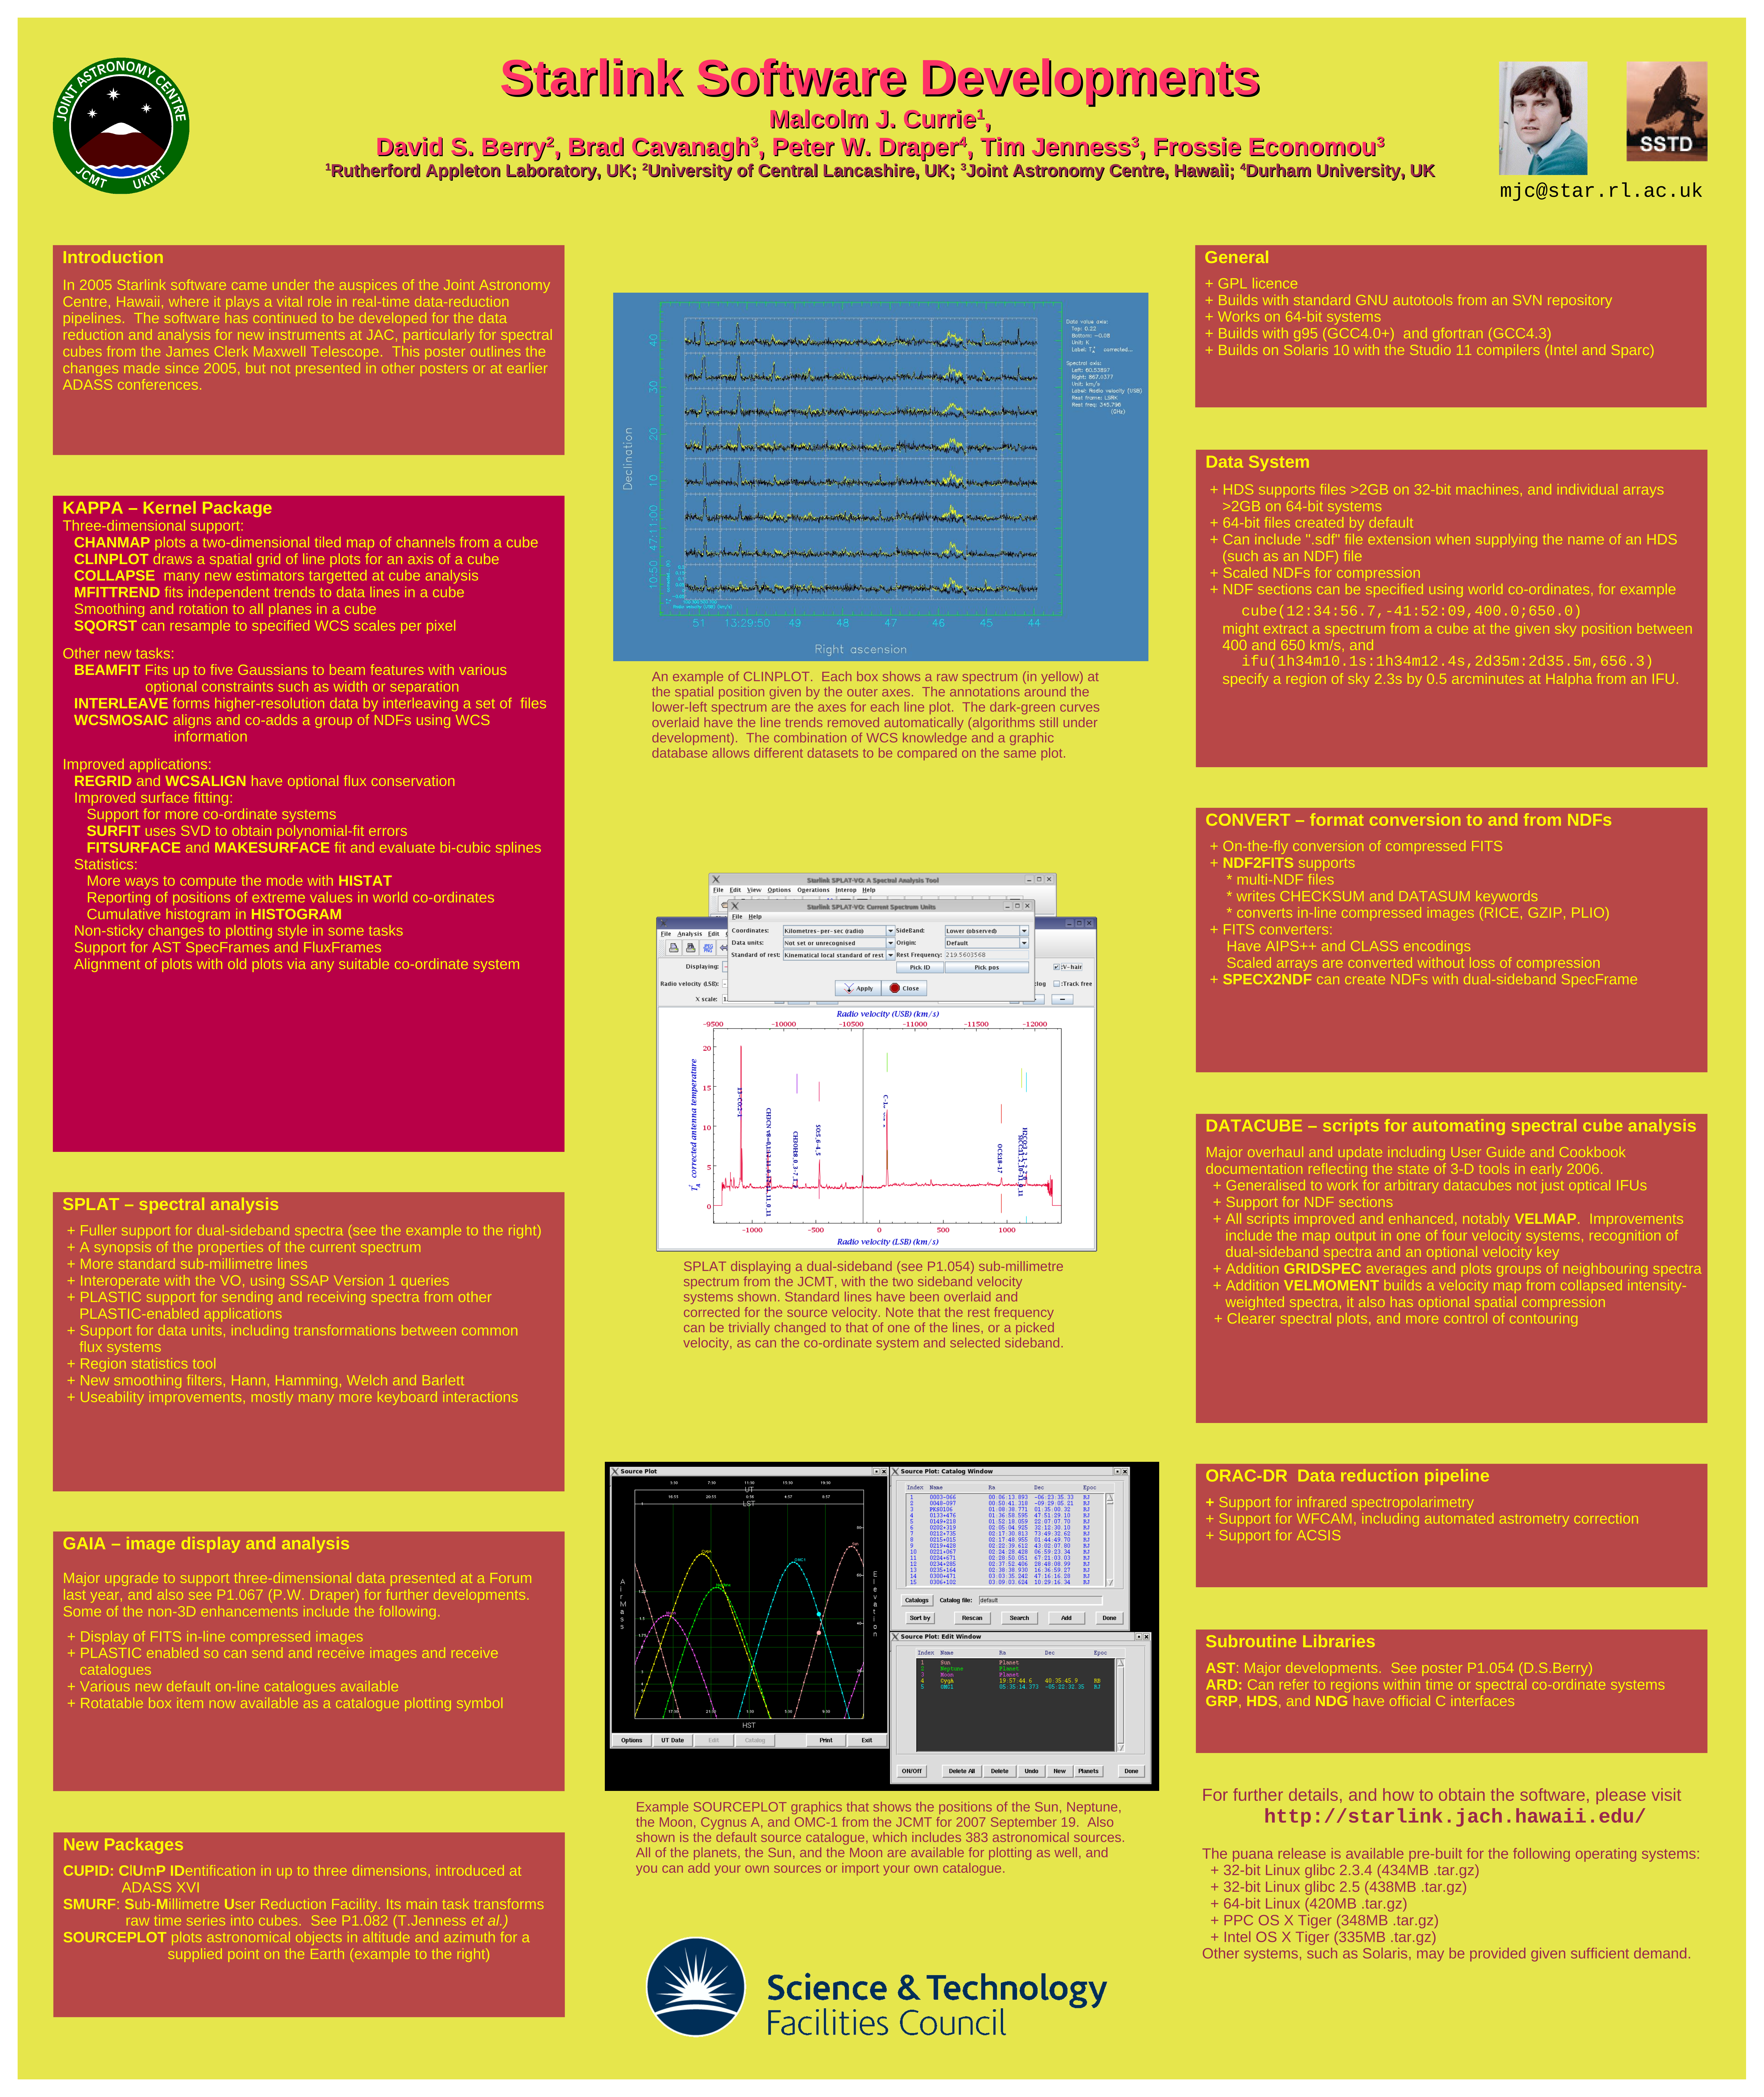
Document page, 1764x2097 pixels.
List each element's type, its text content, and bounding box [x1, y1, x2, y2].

text_box CONVERT – format conversion to and from NDFs + On-the-fly conversion of compressed FITS + NDF2FITS supports * multi-NDF files * writes CHECKSUM and DATASUM keywords * converts in-line compressed images (RICE, GZIP, PLIO) + FITS converters: Have AIPS++ and CLASS encodings Scaled arrays are converted without loss of compression + SPECX2NDF can create NDFs with dual-sideband SpecFrame [1196, 808, 1708, 1072]
text_box [53, 1152, 512, 1192]
picture [53, 57, 190, 194]
picture [1499, 62, 1587, 175]
text_box An example of CLINPLOT. Each box shows a raw spectrum (in yellow) at the spatial position given by the outer axes. The annotations around the lower-left spectrum are the axes for each line plot. The dark-green curves overlaid have the line trends removed automatically (algorithms still under development). The combination of WCS knowledge and a graphic database allows different datasets to be compared on the same plot. [647, 667, 1111, 793]
text_box [582, 785, 997, 865]
text_box [441, 688, 450, 709]
text_box Data System + HDS supports files >2GB on 32-bit machines, and individual arrays >2GB on 64-bit systems + 64-bit files created by default + Can include ".sdf" file extension when supplying the name of an HDS (such as an NDF) file + Scaled NDFs for compression + NDF sections can be specified using world co-ordinates, for example cube(12:34:56.7,-41:52:09,400.0;650.0) might extract a spectrum from a cube at the given sky position between 400 and 650 km/s, and ifu(1h34m10.1s:1h34m12.4s,2d35m:2d35.5m,656.3) specify a region of sky 2.3s by 0.5 arcminutes at Halpha from an IFU. [1196, 449, 1708, 767]
picture [605, 1462, 1159, 1791]
text_box [1218, 1424, 1677, 1464]
text_box mjc@star.rl.ac.uk [1495, 178, 1711, 205]
text_box KAPPA – Kernel Package Three-dimensional support: CHANMAP plots a two-dimensional tiled map of channels from a cube CLINPLOT draws a spatial grid of line plots for an axis of a cube COLLAPSE many new estimators targetted at cube analysis MFITTREND fits independent trends to data lines in a cube Smoothing and rotation to all planes in a cube SQORST can resample to specified WCS scales per pixel Other new tasks: BEAMFIT Fits up to five Gaussians to beam features with various optional constraints such as width or separation INTERLEAVE forms higher-resolution data by interleaving a set of files WCSMOSAIC aligns and co-adds a group of NDFs using WCS information Improved applications: REGRID and WCSALIGN have optional flux conservation Improved surface fitting: Support for more co-ordinate systems SURFIT uses SVD to obtain polynomial-fit errors FITSURFACE and MAKESURFACE fit and evaluate bi-cubic splines Statistics: More ways to compute the mode with HISTAT Reporting of positions of extreme values in world co-ordinates Cumulative histogram in HISTOGRAM Non-sticky changes to plotting style in some tasks Support for AST SpecFrames and FluxFrames Alignment of plots with old plots via any suitable co-ordinate system [53, 496, 565, 1152]
picture [1627, 62, 1708, 161]
text_box SPLAT displaying a dual-sideband (see P1.054) sub-millimetre spectrum from the JCMT, with the two sideband velocity systems shown. Standard lines have been overlaid and corrected for the source velocity. Note that the rest frequency can be trivially changed to that of one of the lines, or a picked velocity, as can the co-ordinate system and selected sideband. [674, 1256, 1079, 1383]
text_box DATACUBE – scripts for automating spectral cube analysis Major overhaul and update including User Guide and Cookbook documentation reflecting the state of 3-D tools in early 2006. + Generalised to work for arbitrary datacubes not just optical IFUs + Support for NDF sections + All scripts improved and enhanced, notably VELMAP. Improvements include the map output in one of four velocity systems, recognition of dual-sideband spectra and an optional velocity key + Addition GRIDSPEC averages and plots groups of neighbouring spectra + Addition VELMOMENT builds a velocity map from collapsed intensity- weighted spectra, it also has optional spatial compression + Clearer spectral plots, and more control of contouring [1196, 1114, 1708, 1423]
text_box General + GPL licence + Builds with standard GNU autotools from an SVN repository + Works on 64-bit systems + Builds with g95 (GCC4.0+) and gfortran (GCC4.3) + Builds on Solaris 10 with the Studio 11 compilers (Intel and Sparc) [1195, 245, 1707, 408]
picture [645, 1936, 1108, 2037]
text_box SPLAT – spectral analysis + Fuller support for dual-sideband spectra (see the example to the right) + A synopsis of the properties of the current spectrum + More standard sub-millimetre lines + Interoperate with the VO, using SSAP Version 1 queries + PLASTIC support for sending and receiving spectra from other PLASTIC-enabled applications + Support for data units, including transformations between common flux systems + Region statistics tool + New smoothing filters, Hann, Hamming, Welch and Barlett + Useability improvements, mostly many more keyboard interactions [53, 1192, 565, 1491]
text_box Introduction In 2005 Starlink software came under the auspices of the Joint Astronomy Centre, Hawaii, where it plays a vital role in real-time data-reduction pipelines. The software has continued to be developed for the data reduction and analysis for new instruments at JAC, particularly for spectral cubes from the James Clerk Maxwell Telescope. This poster outlines the changes made since 2005, but not presented in other posters or at earlier ADASS conferences. [53, 245, 565, 455]
text_box GAIA – image display and analysis Major upgrade to support three-dimensional data presented at a Forum last year, and also see P1.067 (P.W. Draper) for further developments. Some of the non-3D enhancements include the following. + Display of FITS in-line compressed images + PLASTIC enabled so can send and receive images and receive catalogues + Various new default on-line catalogues available + Rotatable box item now available as a catalogue plotting symbol [53, 1531, 565, 1791]
text_box Subroutine Libraries AST: Major developments. See poster P1.054 (D.S.Berry) ARD: Can refer to regions within time or spectral co-ordinate systems GRP, HDS, and NDG have official C interfaces [1196, 1629, 1708, 1753]
text_box [1534, 749, 1764, 826]
text_box [88, 529, 591, 585]
text_box [53, 476, 613, 498]
text_box [614, 1806, 626, 1827]
title Starlink Software Developments Malcolm J. Currie1, David S. Berry2, Brad Cavanagh3, Peter W. Draper4, Tim Jenness3, Frossie Economou3 1Rutherford Appleton Laboratory, UK; 2University of Central Lancashire, UK; 3Joint Astronomy Centre, Hawaii; 4Durham University, UK [102, 26, 1658, 203]
text_box For further details, and how to obtain the software, please visit http://starlink.jach.hawaii.edu/ The puana release is available pre-built for the following operating systems: + 32-bit Linux glibc 2.3.4 (434MB .tar.gz) + 32-bit Linux glibc 2.5 (438MB .tar.gz) + 64-bit Linux (420MB .tar.gz) + PPC OS X Tiger (348MB .tar.gz) + Intel OS X Tiger (335MB .tar.gz) Other systems, such as Solaris, may be provided given sufficient demand. [1192, 1783, 1713, 2042]
picture [656, 873, 1097, 1252]
text_box Example SOURCEPLOT graphics that shows the positions of the Sun, Neptune, the Moon, Cygnus A, and OMC-1 from the JCMT for 2007 September 19. Also shown is the default source catalogue, which includes 383 astronomical sources. All of the planets, the Sun, and the Moon are available for plotting as well, and you can add your own sources or import your own catalogue. [626, 1797, 1138, 1903]
text_box New Packages CUPID: ClUmP IDentification in up to three dimensions, introduced at ADASS XVI SMURF: Sub-Millimetre User Reduction Facility. Its main task transforms raw time series into cubes. See P1.082 (T.Jenness et al.) SOURCEPLOT plots astronomical objects in altitude and azimuth for a supplied point on the Earth (example to the right) [53, 1832, 565, 2017]
picture [613, 293, 1148, 661]
text_box ORAC-DR Data reduction pipeline + Support for infrared spectropolarimetry + Support for WFCAM, including automated astrometry correction + Support for ACSIS [1196, 1464, 1708, 1587]
